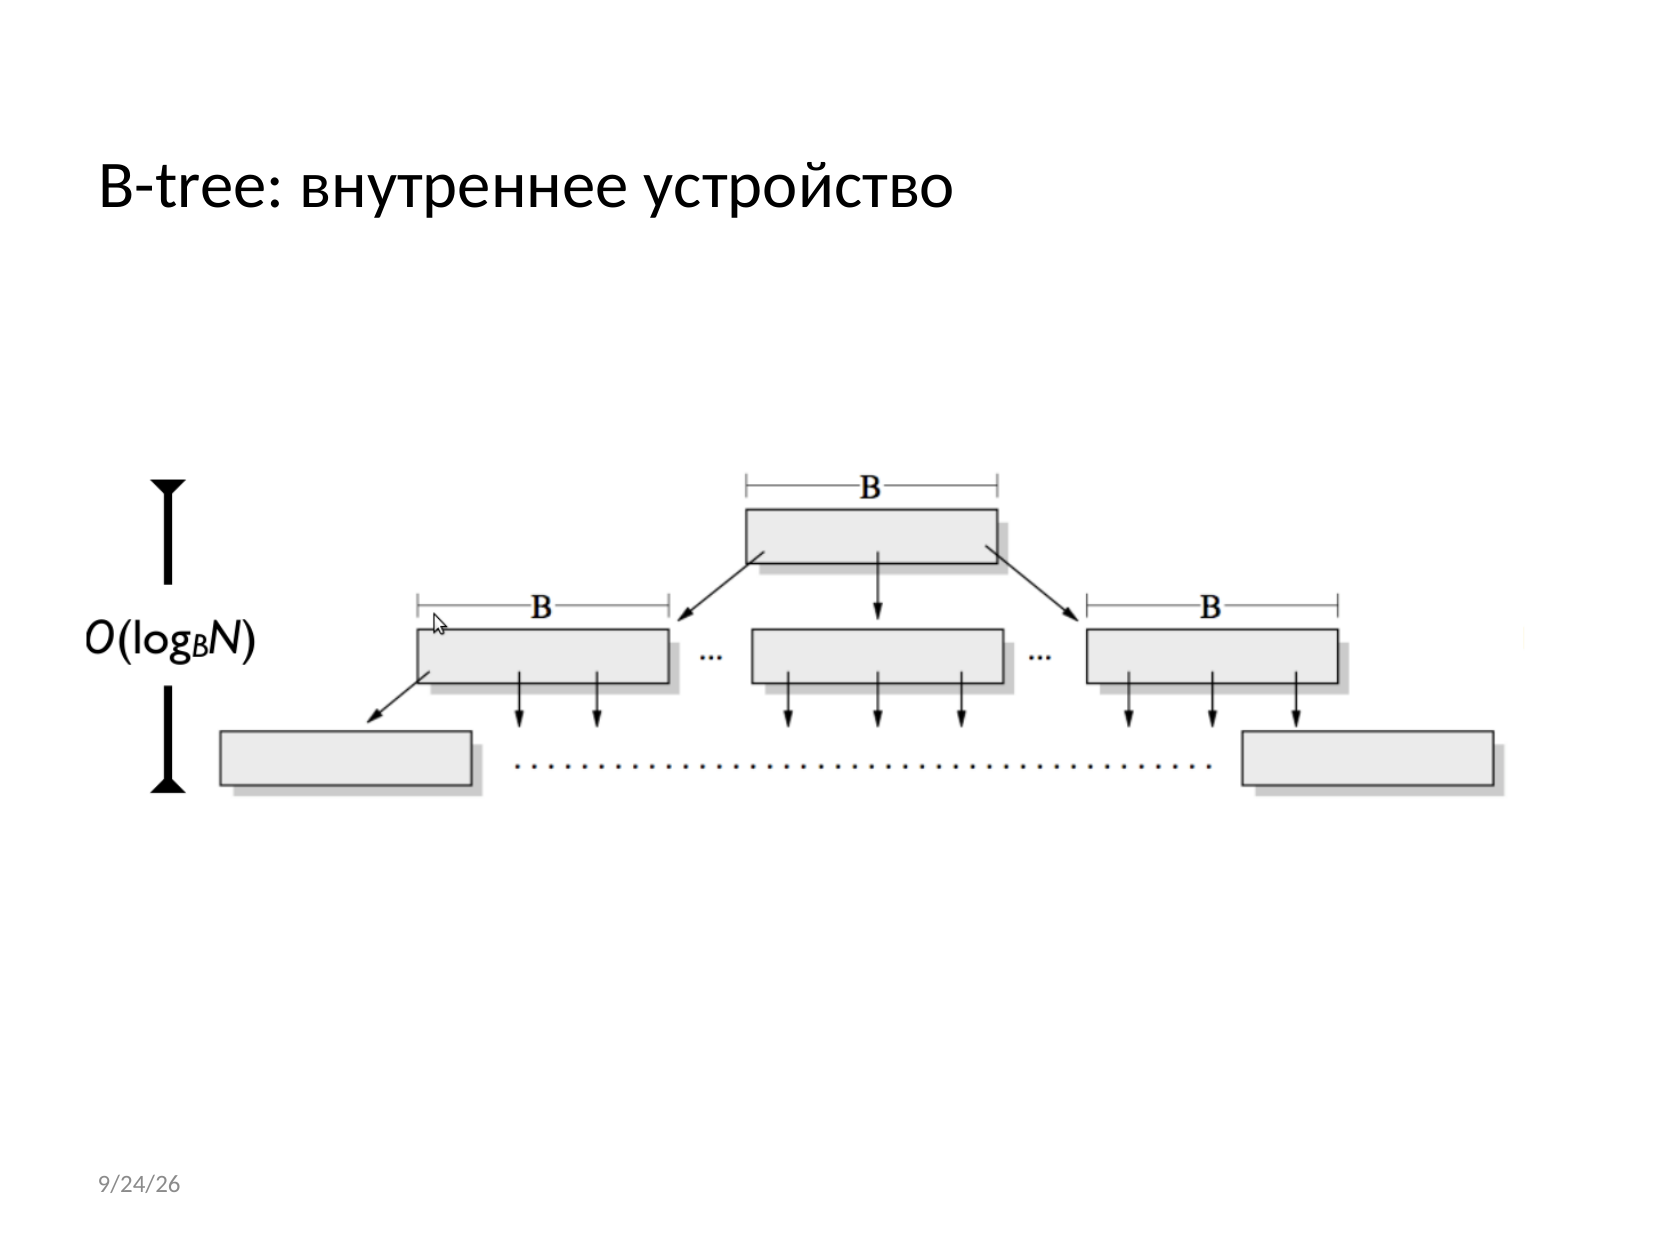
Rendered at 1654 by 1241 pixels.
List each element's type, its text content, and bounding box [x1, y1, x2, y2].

title B-tree: внутреннее устройство [98, 112, 1587, 269]
picture [82, 379, 1538, 873]
